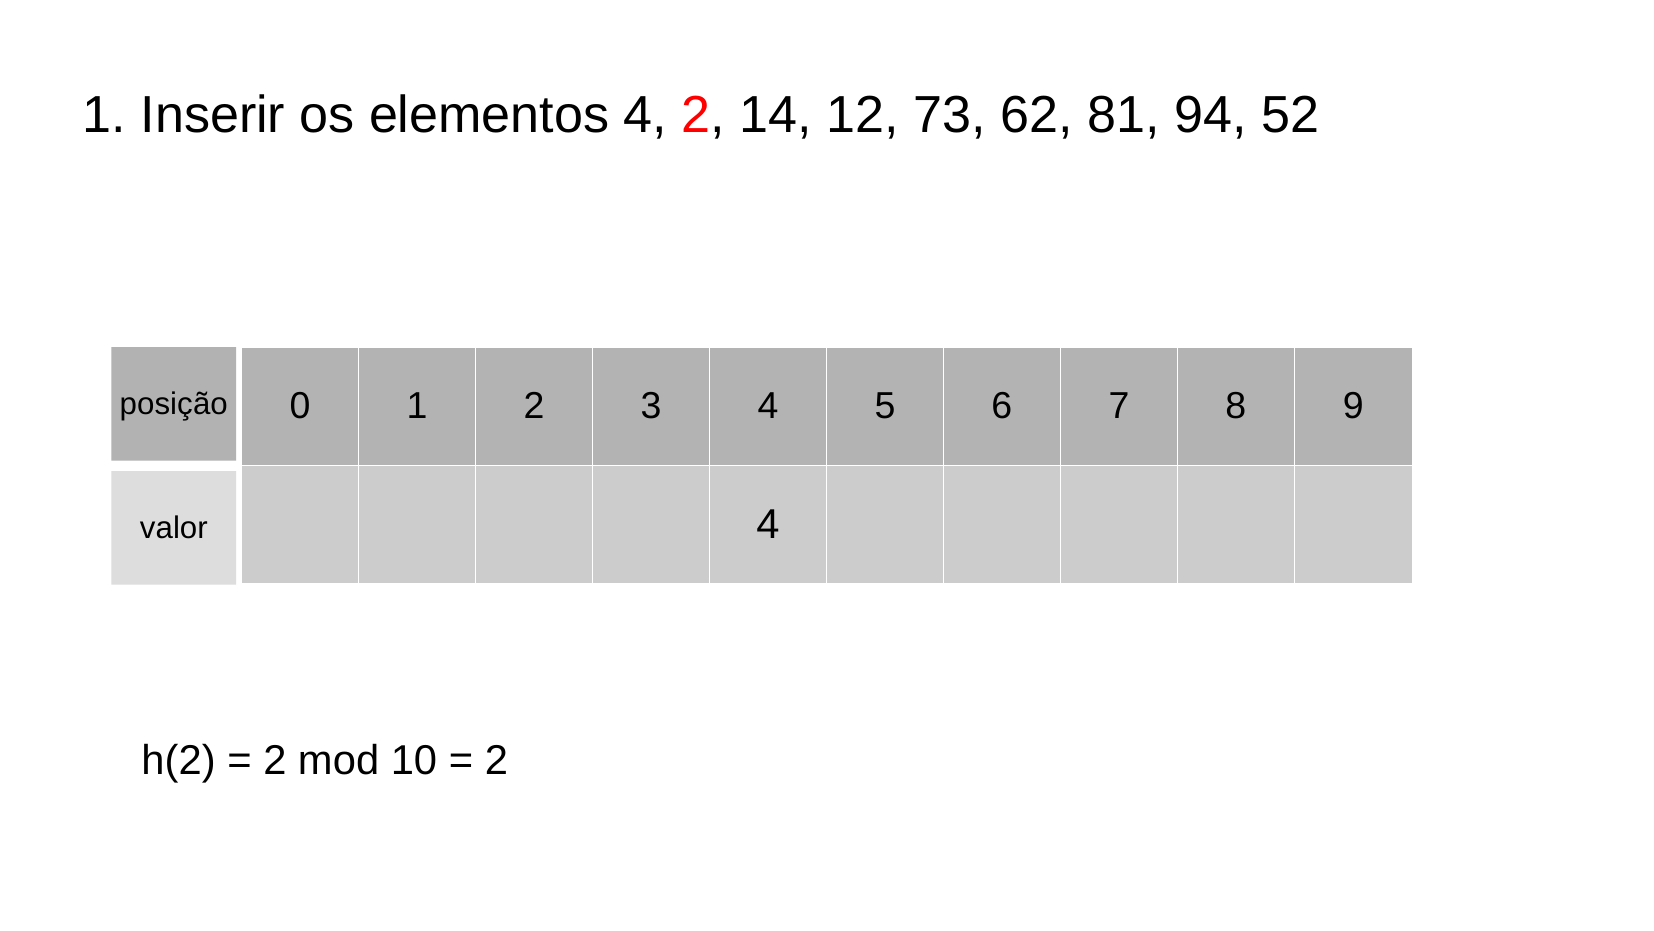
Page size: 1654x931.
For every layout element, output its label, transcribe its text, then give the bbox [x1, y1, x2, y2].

text_box valor [111, 471, 237, 585]
text_box posição [111, 347, 237, 461]
table_header 0 [242, 348, 358, 465]
table_header 5 [827, 348, 943, 465]
table_cell [593, 466, 709, 583]
table_header 2 [476, 348, 592, 465]
table_cell [1295, 466, 1412, 583]
table_cell [359, 466, 475, 583]
table_cell [1178, 466, 1294, 583]
table_header 6 [944, 348, 1060, 465]
table_cell [944, 466, 1060, 583]
table_cell [1061, 466, 1177, 583]
table_header 9 [1295, 348, 1412, 465]
title 1. Inserir os elementos 4, 2, 14, 12, 73, 62, 81, 94, 52 [82, 37, 1571, 193]
table_header 3 [593, 348, 709, 465]
text_box h(2) = 2 mod 10 = 2 [126, 729, 603, 838]
table_cell [242, 466, 358, 583]
table_header 4 [710, 348, 826, 465]
table_header 8 [1178, 348, 1294, 465]
table_header 1 [359, 348, 475, 465]
table_cell [827, 466, 943, 583]
table_cell 4 [710, 466, 826, 583]
table_header 7 [1061, 348, 1177, 465]
table_cell [476, 466, 592, 583]
